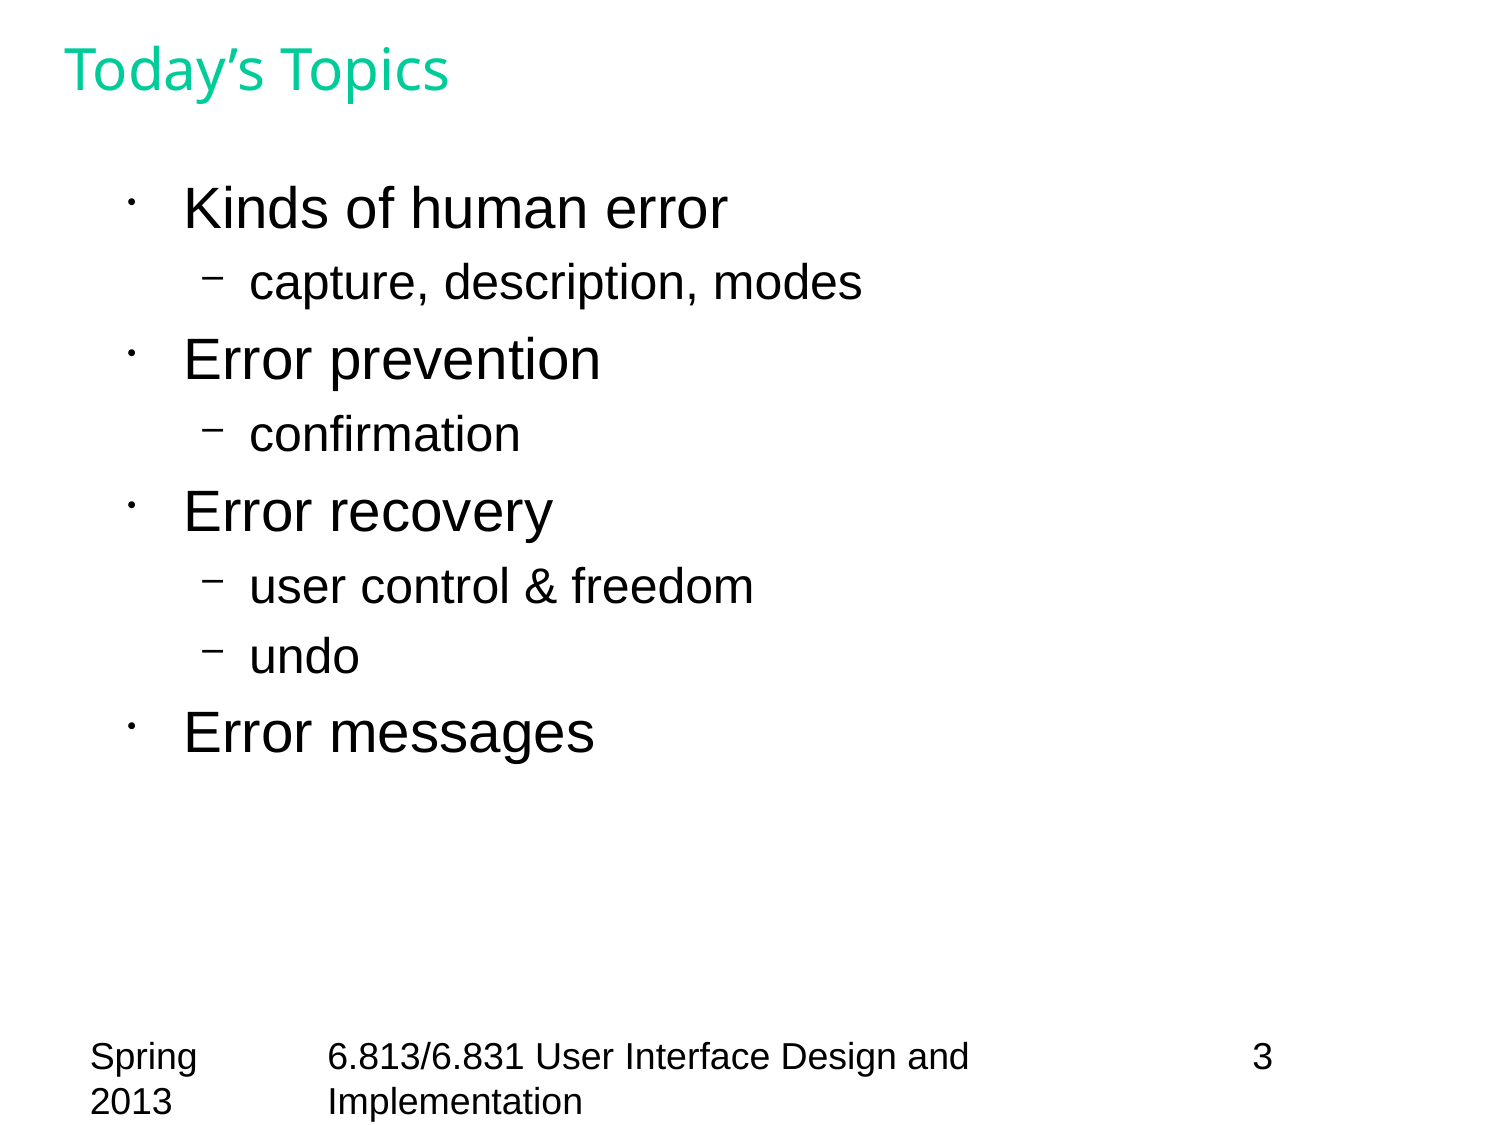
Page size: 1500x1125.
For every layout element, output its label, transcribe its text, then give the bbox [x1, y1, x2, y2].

title Today’s Topics [50, 24, 1438, 150]
slide_number Spring 2013 [75, 1024, 300, 1103]
list Kinds of human error capture, description, modes Error prevention confirmation Error recovery user control & freedom undo Error messages [112, 162, 1388, 1000]
slide_number <number> [1237, 1024, 1425, 1103]
footer 6.813/6.831 User Interface Design and Implementation [312, 1024, 1225, 1103]
